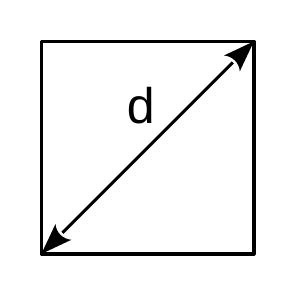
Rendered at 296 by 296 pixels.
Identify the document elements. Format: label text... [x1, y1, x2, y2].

text_box d [112, 70, 148, 142]
